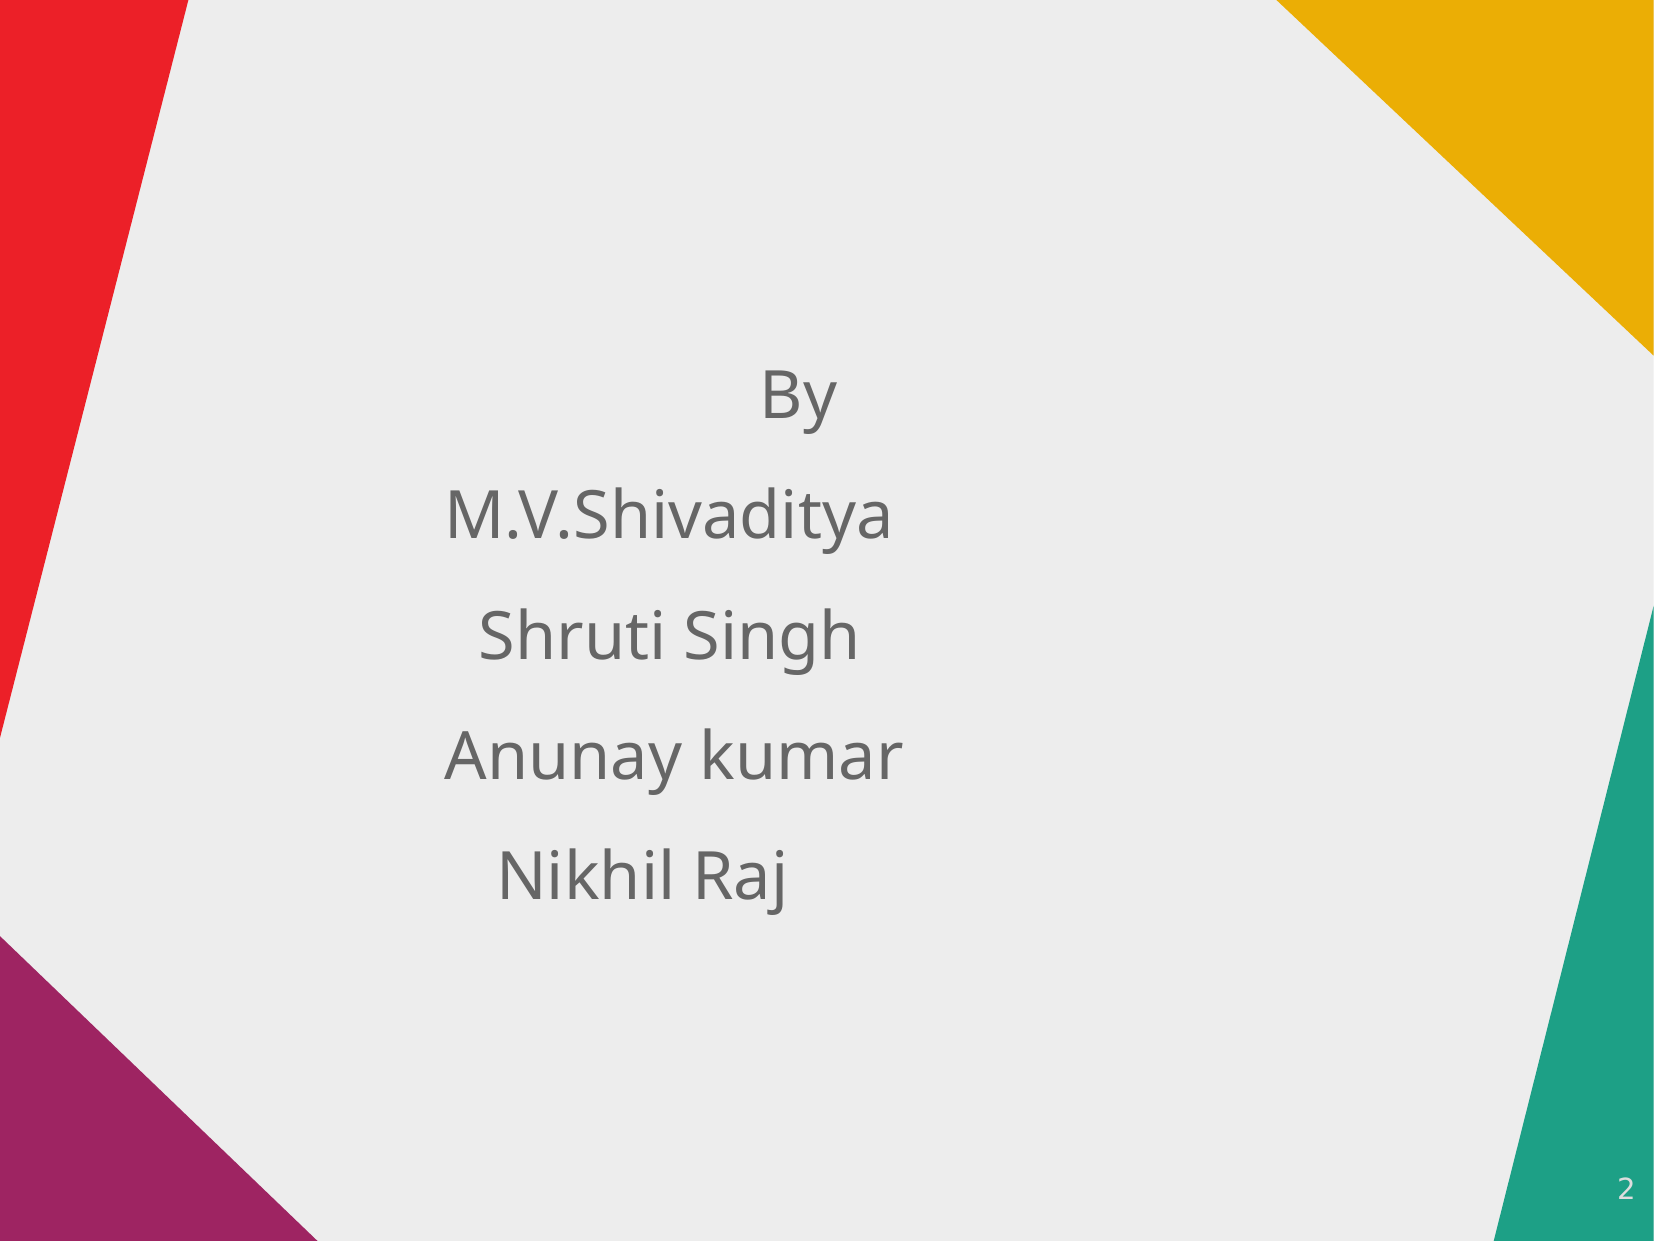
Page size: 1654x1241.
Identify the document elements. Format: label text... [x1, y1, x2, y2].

list By M.V.Shivaditya Shruti Singh Anunay kumar Nikhil Raj [114, 240, 1539, 971]
